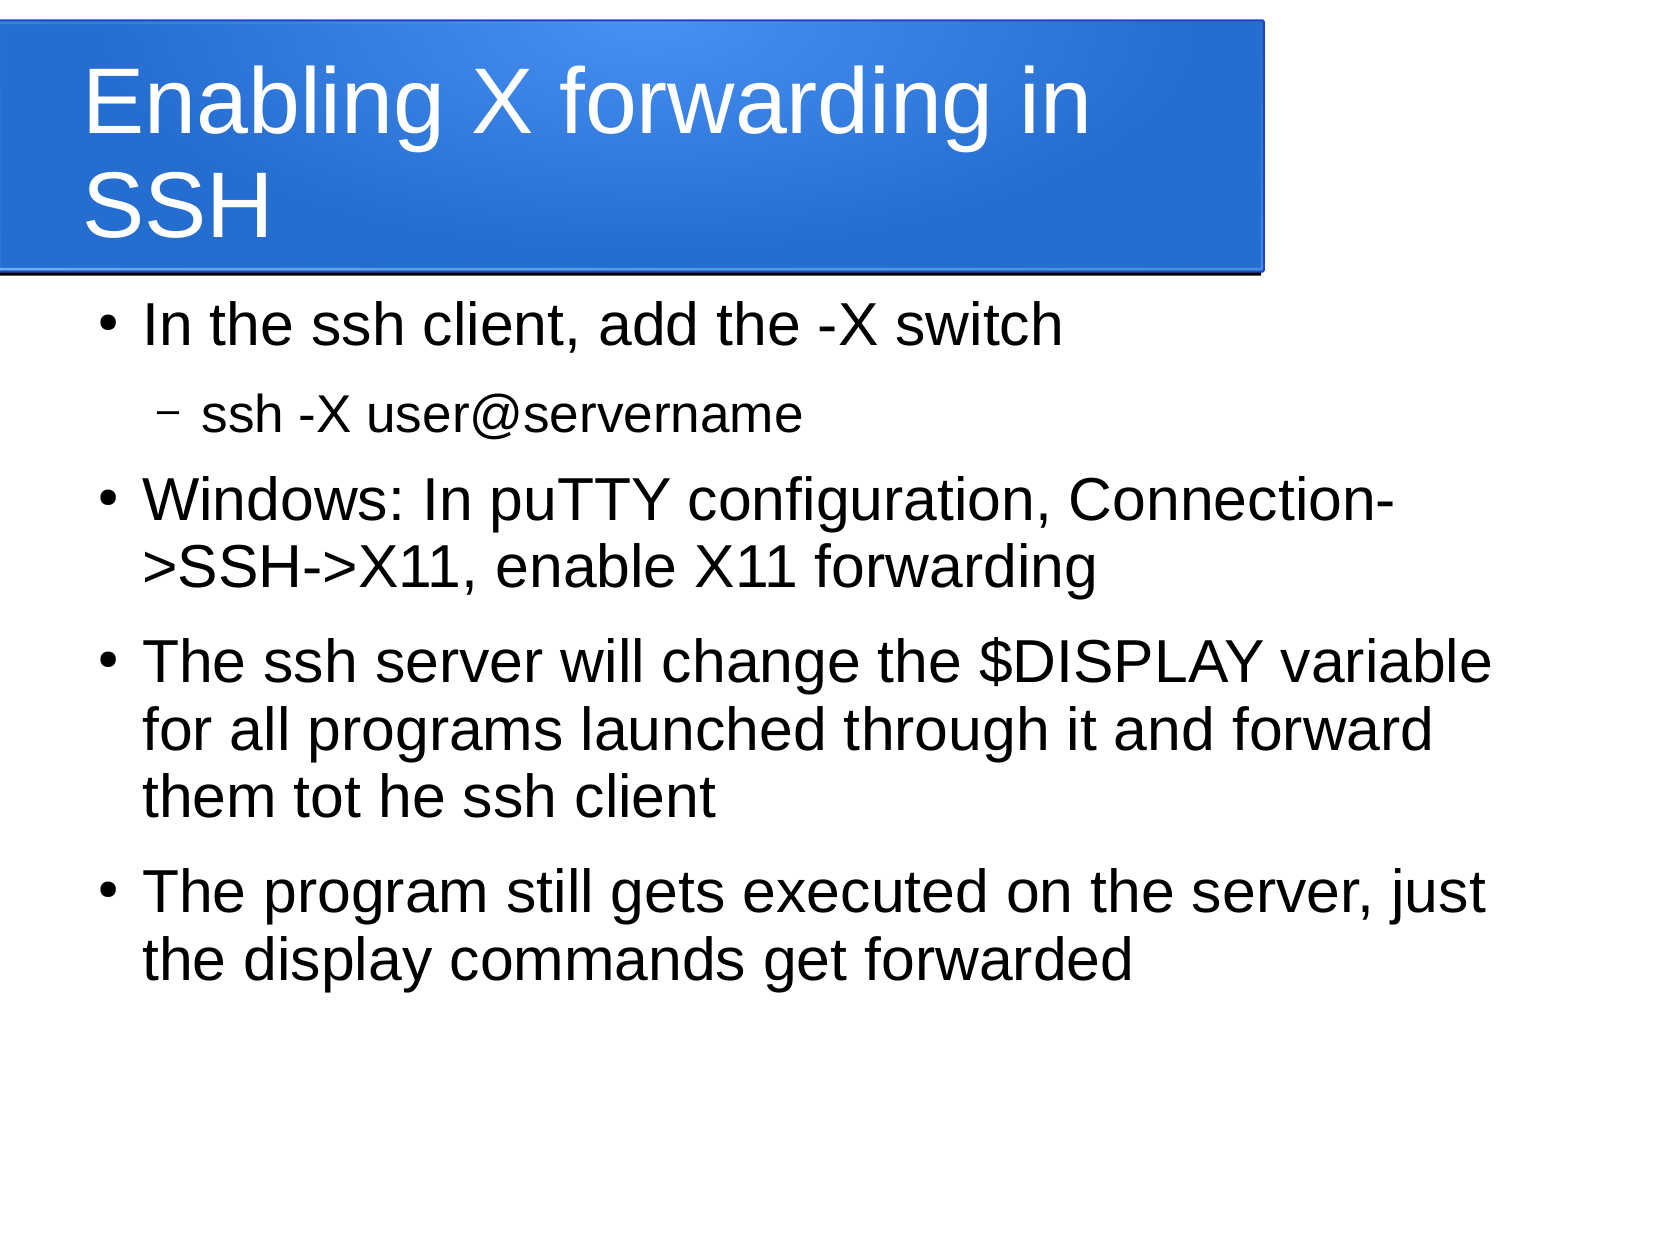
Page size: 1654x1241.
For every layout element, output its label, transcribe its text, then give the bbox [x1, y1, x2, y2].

list In the ssh client, add the -X switch ssh -X user@servername Windows: In puTTY configuration, Connection->SSH->X11, enable X11 forwarding The ssh server will change the $DISPLAY variable for all programs launched through it and forward them tot he ssh client The program still gets executed on the server, just the display commands get forwarded [82, 290, 1538, 1010]
title Enabling X forwarding in SSH [82, 48, 1250, 258]
